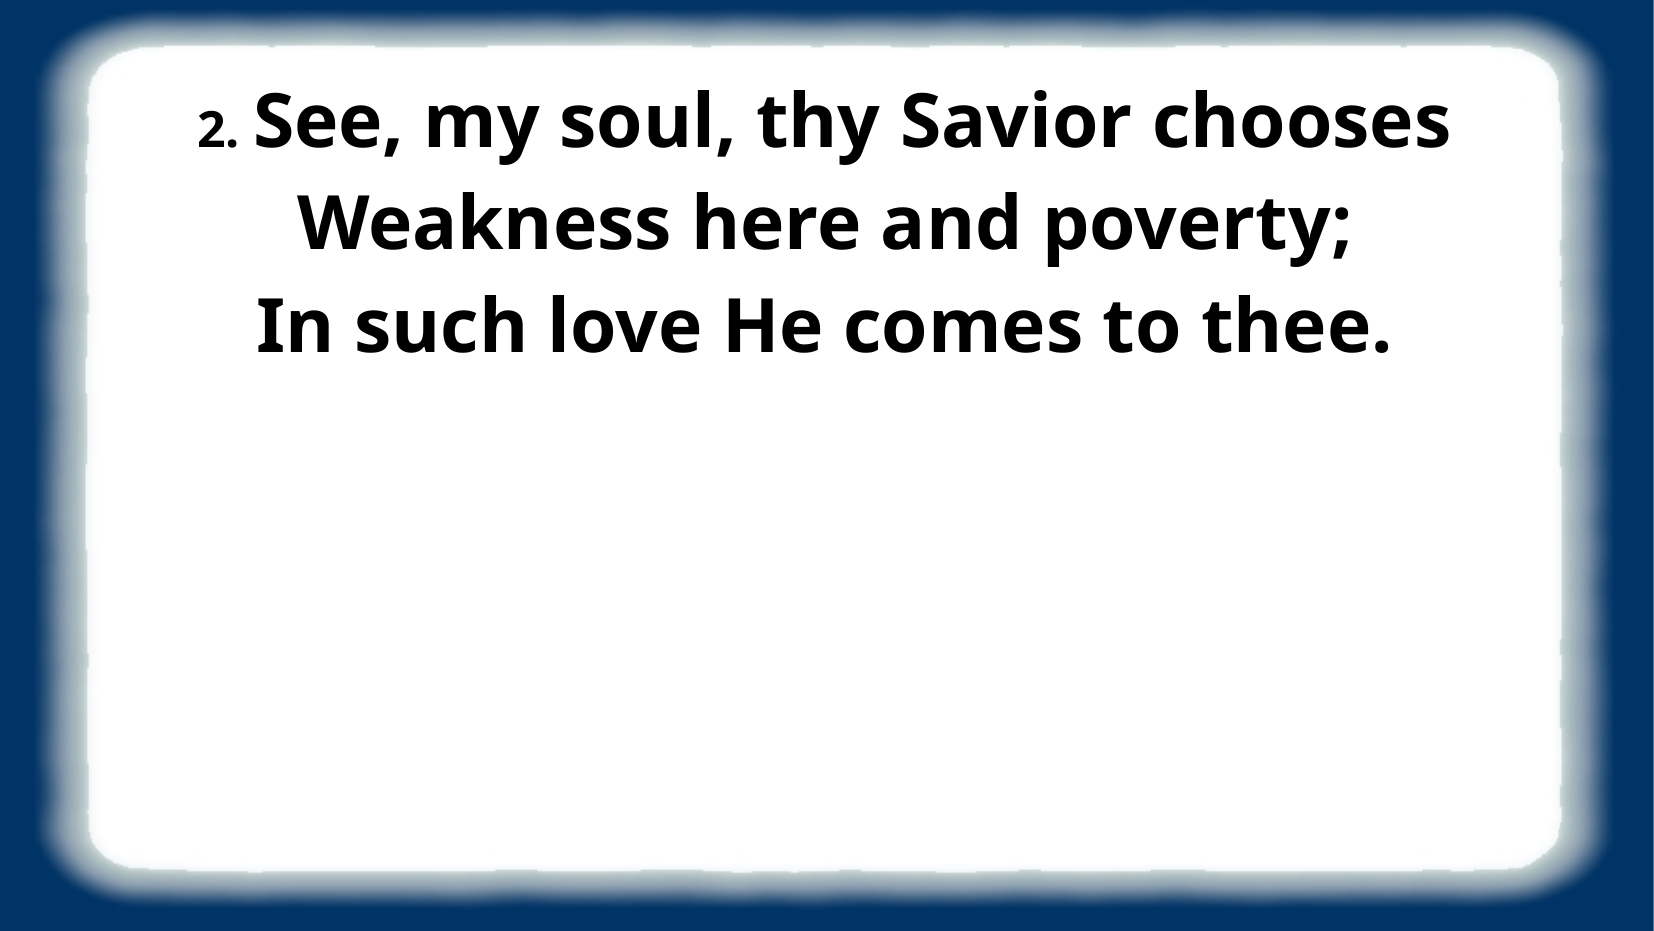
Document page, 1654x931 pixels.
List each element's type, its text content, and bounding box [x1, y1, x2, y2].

text_box 2. See, my soul, thy Savior chooses Weakness here and poverty; In such love He comes to thee. [120, 60, 1531, 375]
picture [0, 0, 1654, 931]
